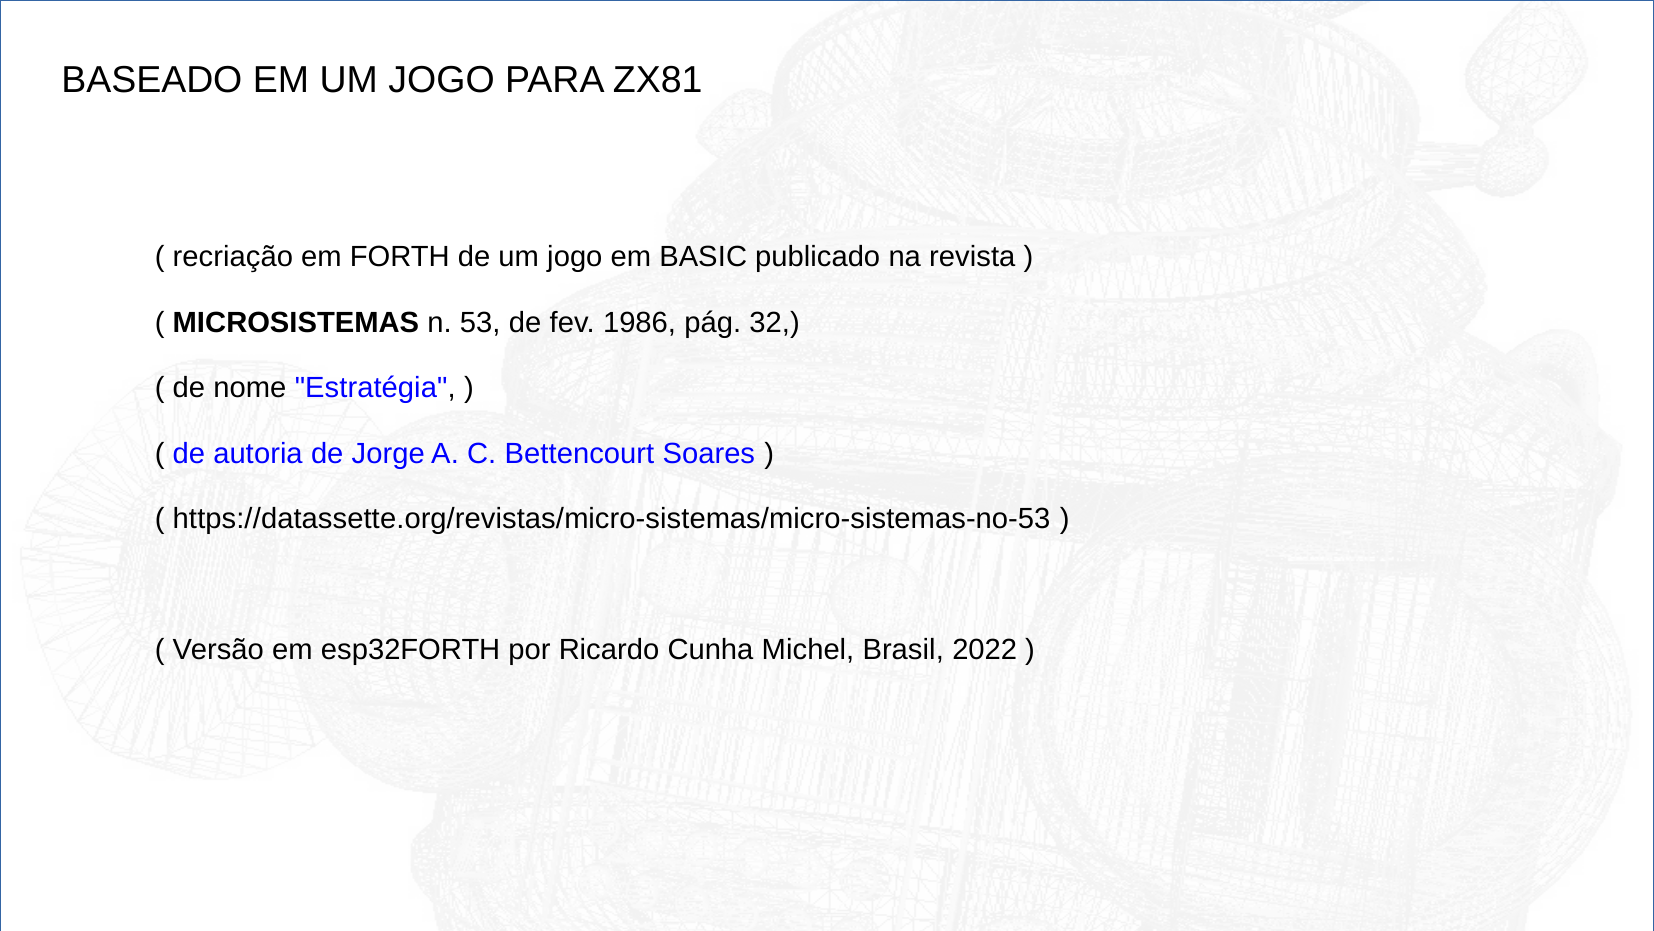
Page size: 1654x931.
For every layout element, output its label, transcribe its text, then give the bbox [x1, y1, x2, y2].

text_box ( recriação em FORTH de um jogo em BASIC publicado na revista ) ( MICROSISTEMAS n. 53, de fev. 1986, pág. 32,) ( de nome "Estratégia", ) ( de autoria de Jorge A. C. Bettencourt Soares ) ( https://datassette.org/revistas/micro-sistemas/micro-sistemas-no-53 ) ( Versão em esp32FORTH por Ricardo Cunha Michel, Brasil, 2022 ) [139, 199, 1321, 674]
text_box BASEADO EM UM JOGO PARA ZX81 [46, 30, 835, 136]
